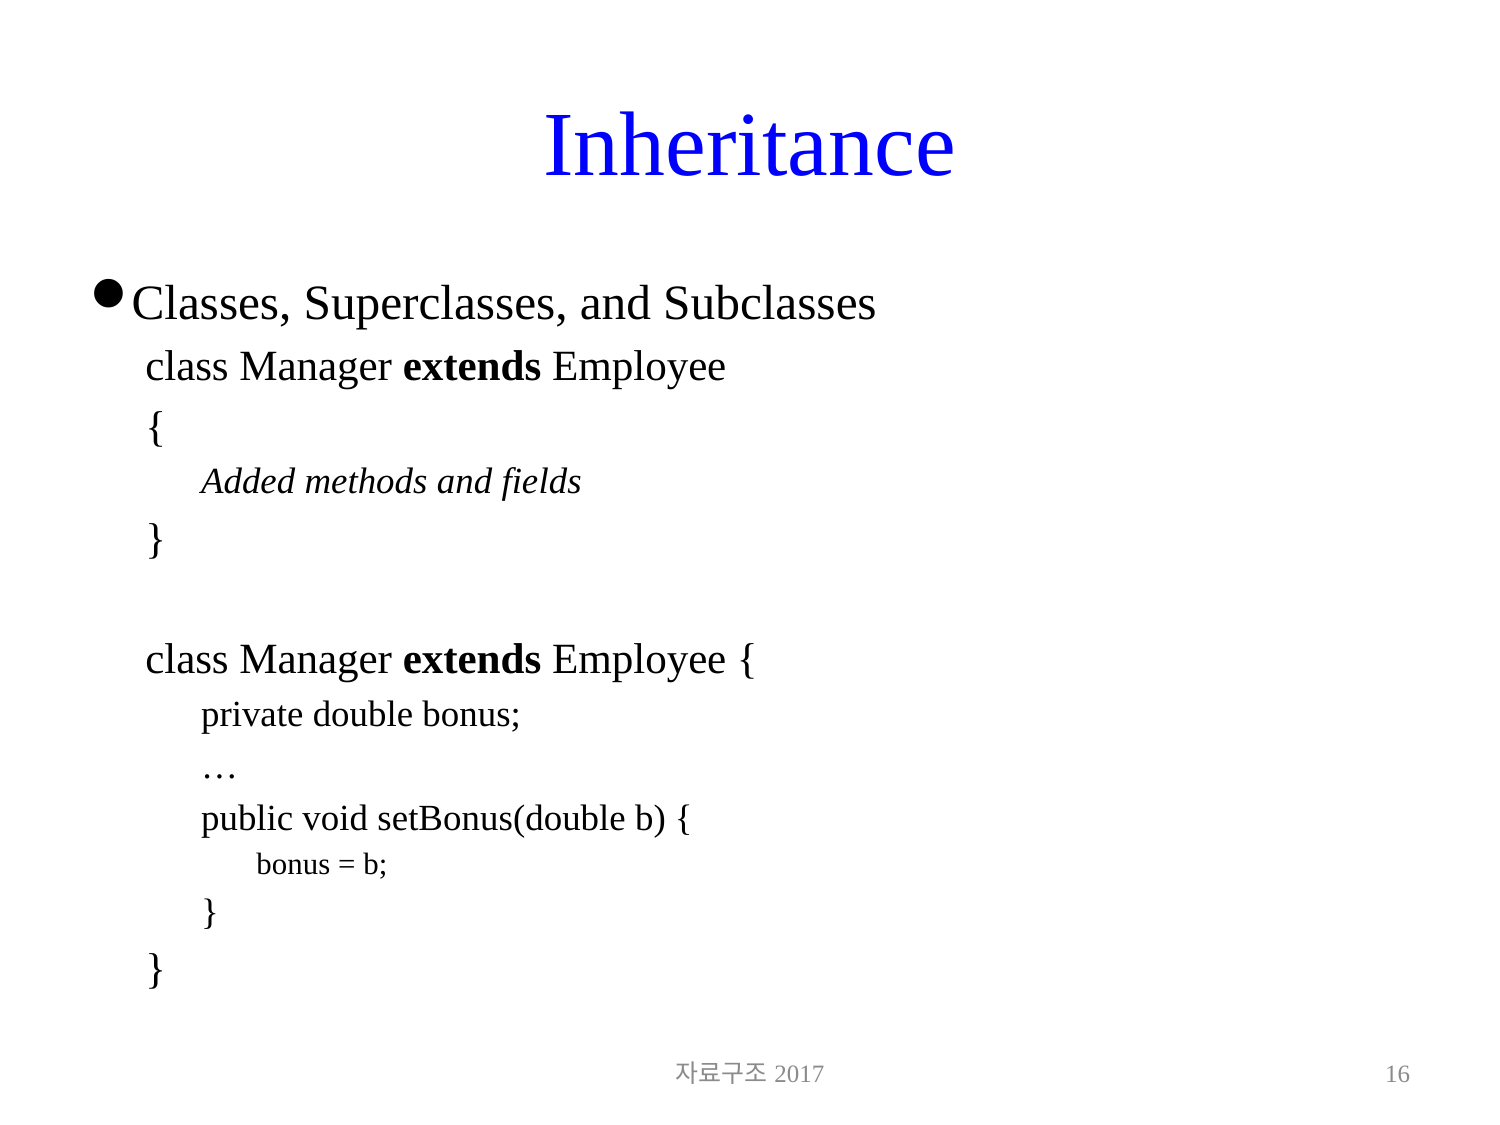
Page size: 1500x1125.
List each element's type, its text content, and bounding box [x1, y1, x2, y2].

slide_number <숫자> [1074, 1042, 1425, 1103]
list Classes, Superclasses, and Subclasses class Manager extends Employee { Added methods and fields } class Manager extends Employee { private double bonus; … public void setBonus(double b) { bonus = b; } } [75, 262, 1425, 1005]
title Inheritance [75, 45, 1425, 233]
footer 자료구조 2017 [512, 1042, 988, 1103]
